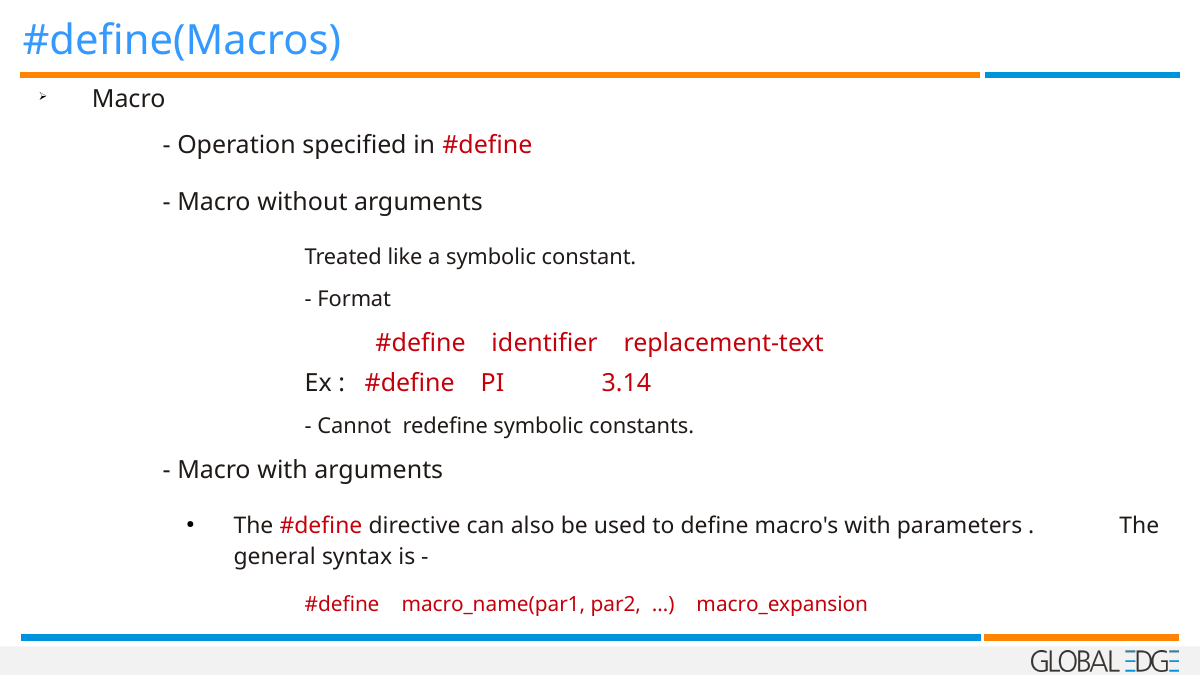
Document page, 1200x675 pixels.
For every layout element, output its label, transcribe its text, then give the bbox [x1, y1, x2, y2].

list Macro - Operation specified in #define - Macro without arguments Treated like a symbolic constant. - Format #define identifier replacement-text Ex : #define PI 3.14 - Cannot redefine symbolic constants. - Macro with arguments The #define directive can also be used to define macro's with parameters . The general syntax is - #define macro_name(par1, par2, …) macro_expansion [21, 81, 1193, 622]
picture [1031, 650, 1179, 672]
title #define(Macros) [11, 11, 1182, 65]
